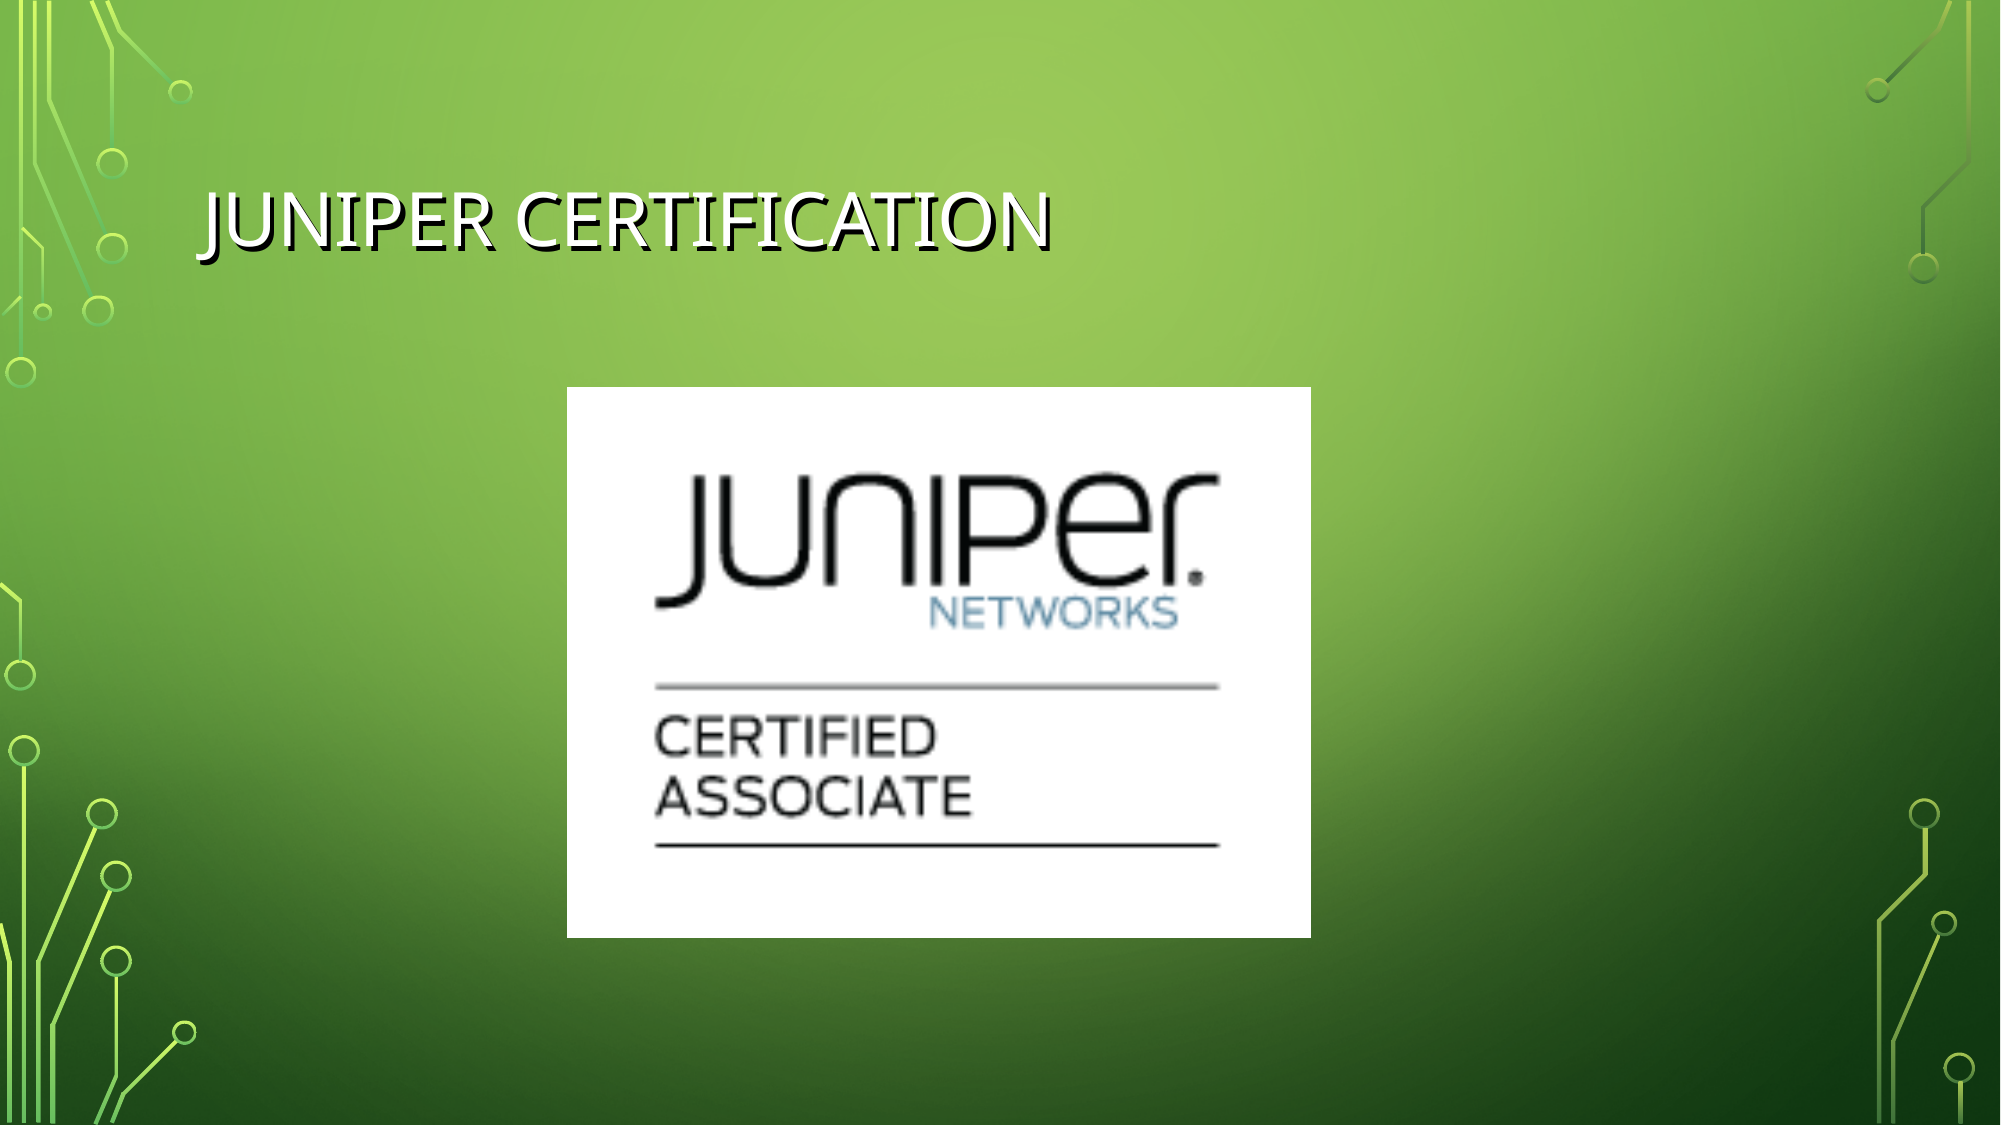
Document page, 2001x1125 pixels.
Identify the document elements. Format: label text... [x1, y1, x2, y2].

title Juniper certification [187, 101, 1813, 344]
picture [567, 387, 1311, 938]
